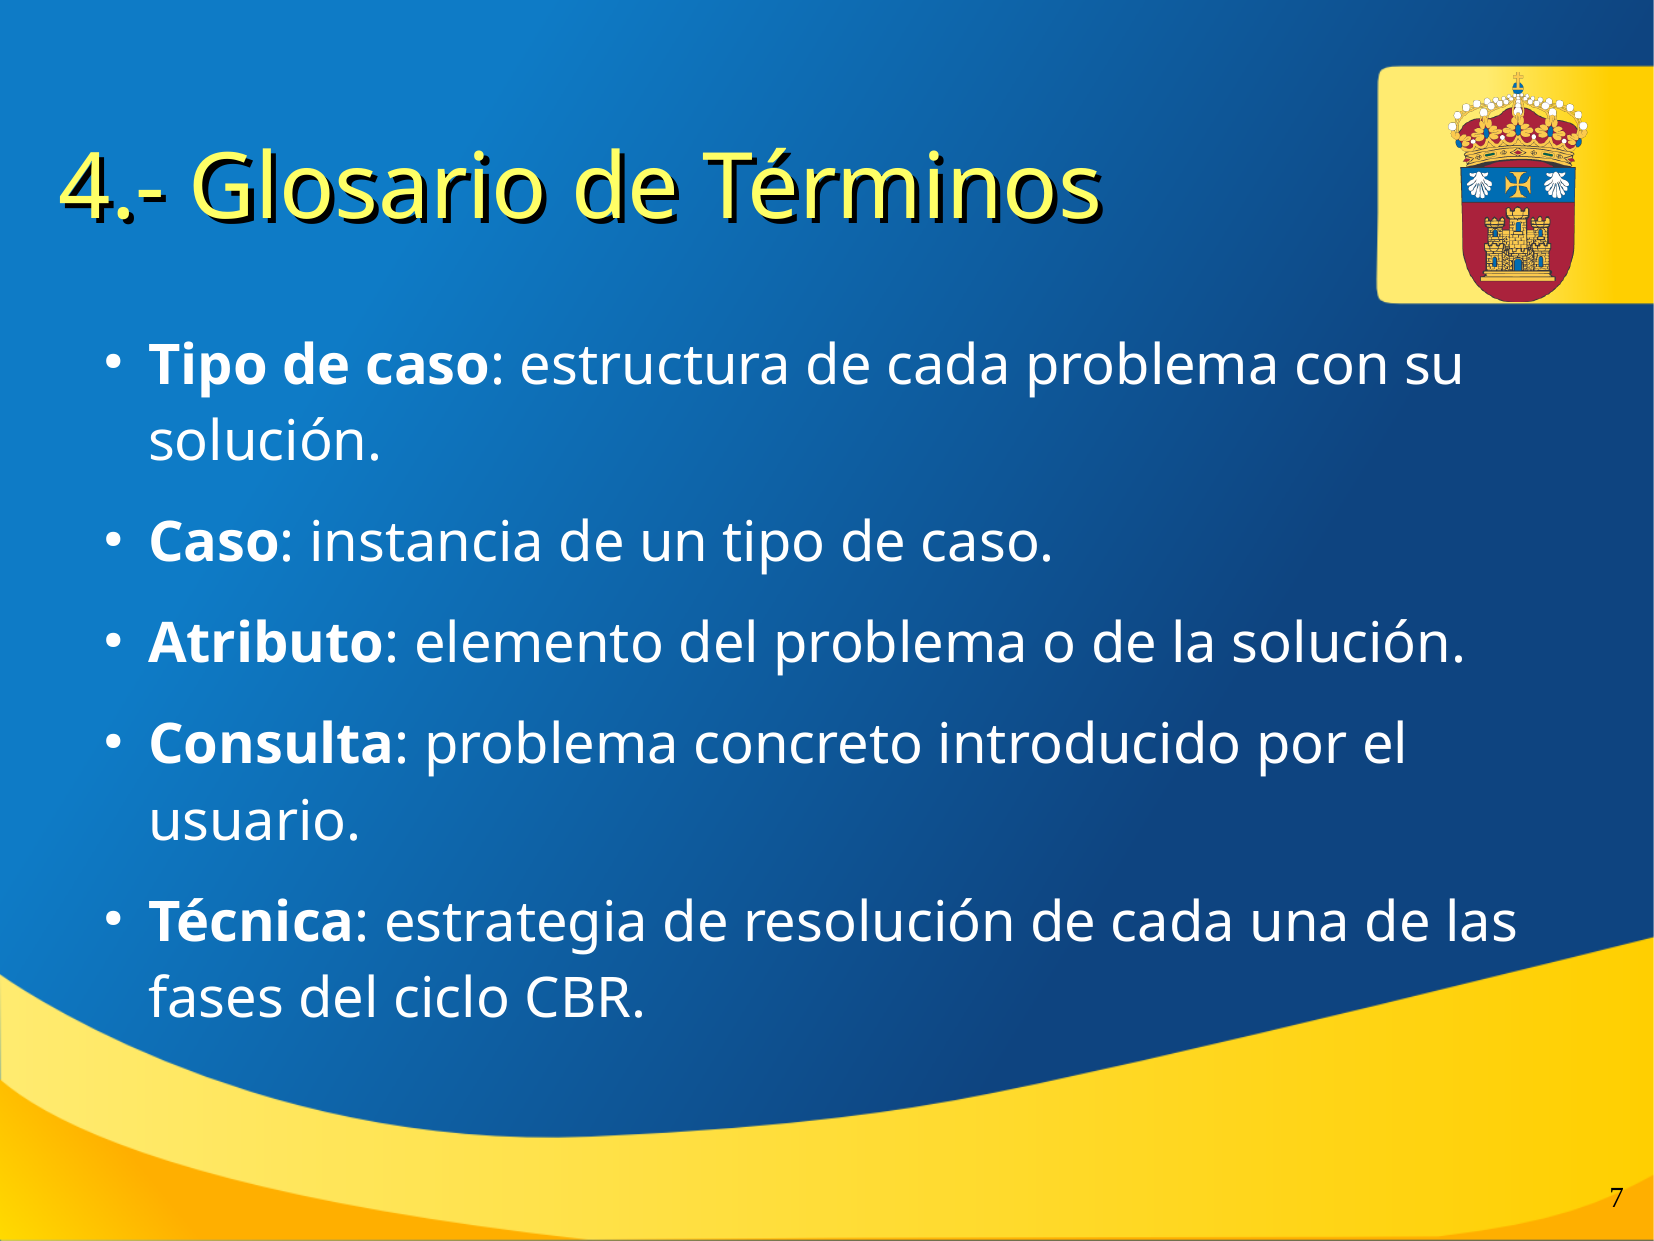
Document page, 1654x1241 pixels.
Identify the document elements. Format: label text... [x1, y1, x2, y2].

title 4.- Glosario de Términos [59, 70, 1335, 296]
picture [0, 0, 1654, 1241]
list Tipo de caso: estructura de cada problema con su solución. Caso: instancia de un tipo de caso. Atributo: elemento del problema o de la solución. Consulta: problema concreto introducido por el usuario. Técnica: estrategia de resolución de cada una de las fases del ciclo CBR. [88, 324, 1565, 1045]
